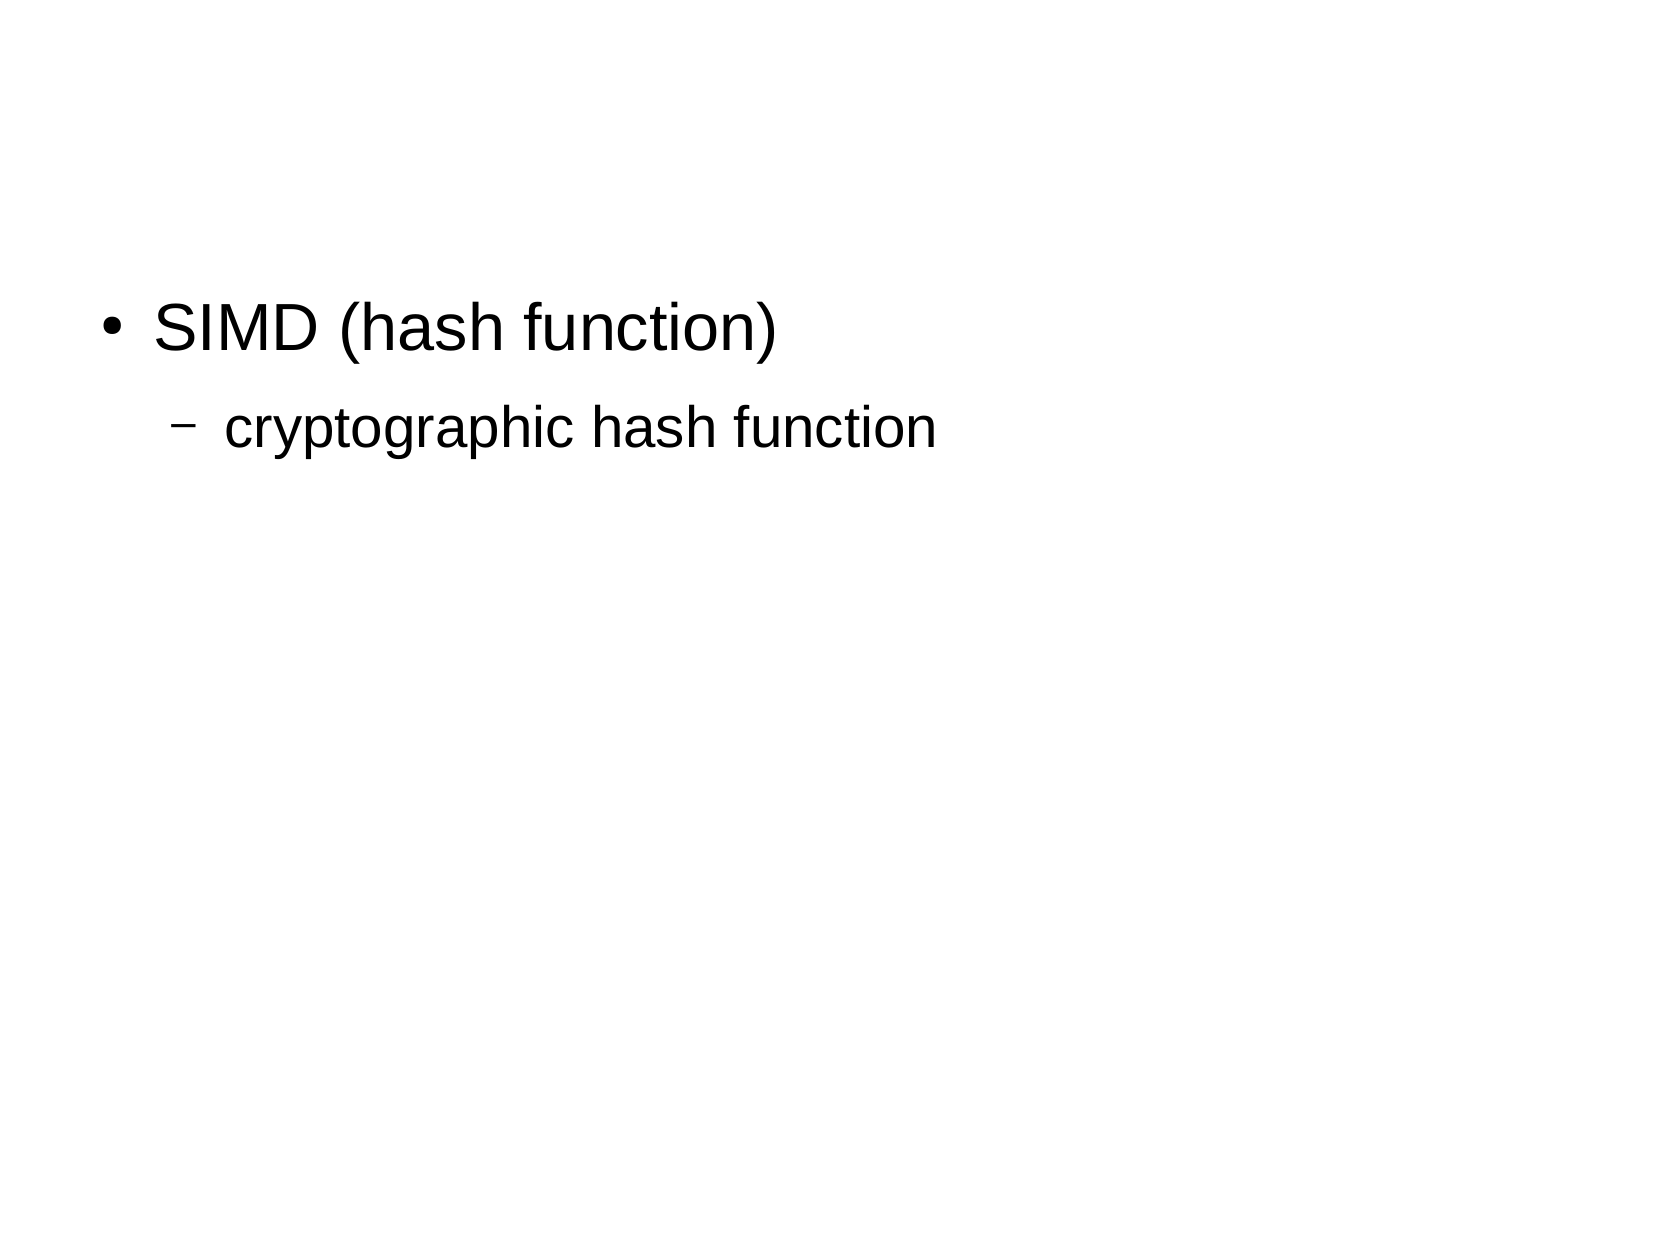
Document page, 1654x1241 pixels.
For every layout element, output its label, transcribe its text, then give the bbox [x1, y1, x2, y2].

list SIMD (hash function) cryptographic hash function [82, 290, 1571, 1010]
